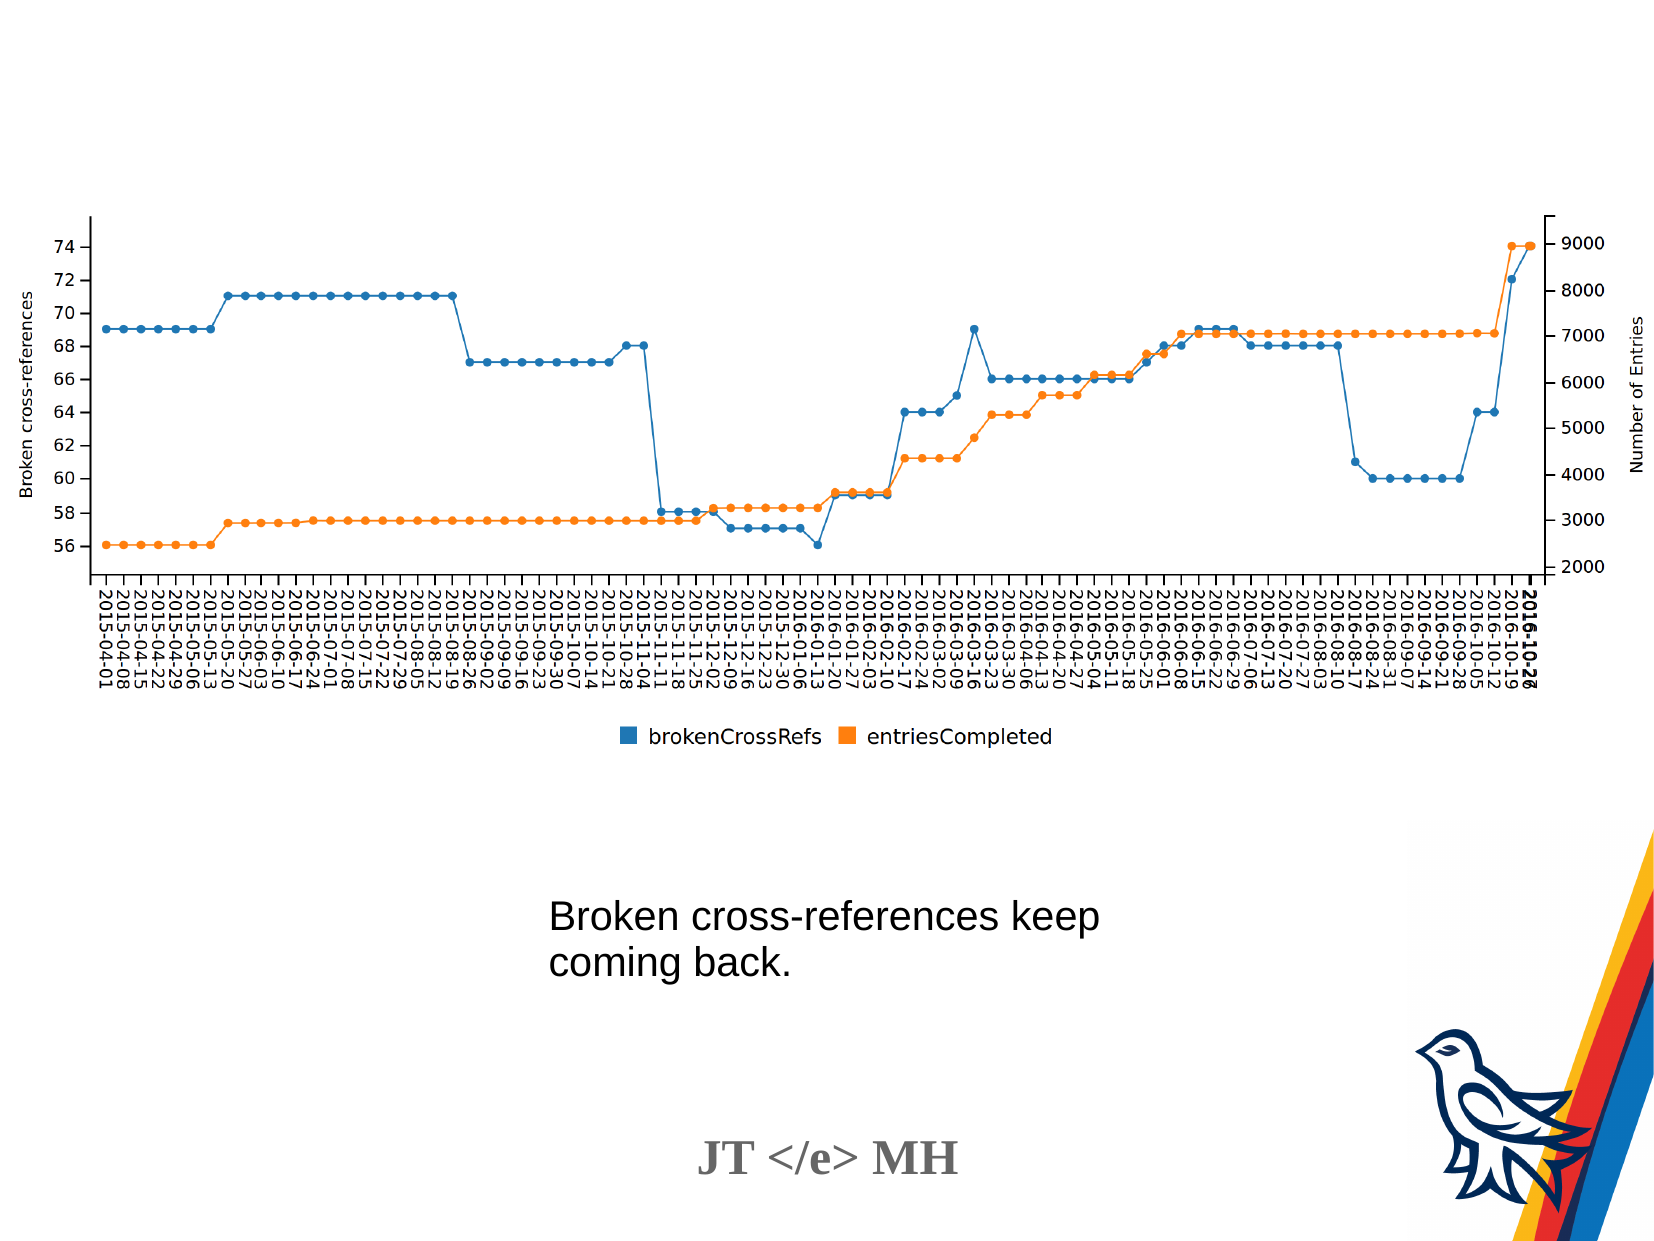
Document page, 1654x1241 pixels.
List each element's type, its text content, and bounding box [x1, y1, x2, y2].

text_box Broken cross-references keep coming back. [533, 885, 1129, 995]
picture [3, 197, 1654, 762]
picture [1407, 820, 1654, 1241]
text_box JT </e> MH [565, 1129, 1090, 1216]
